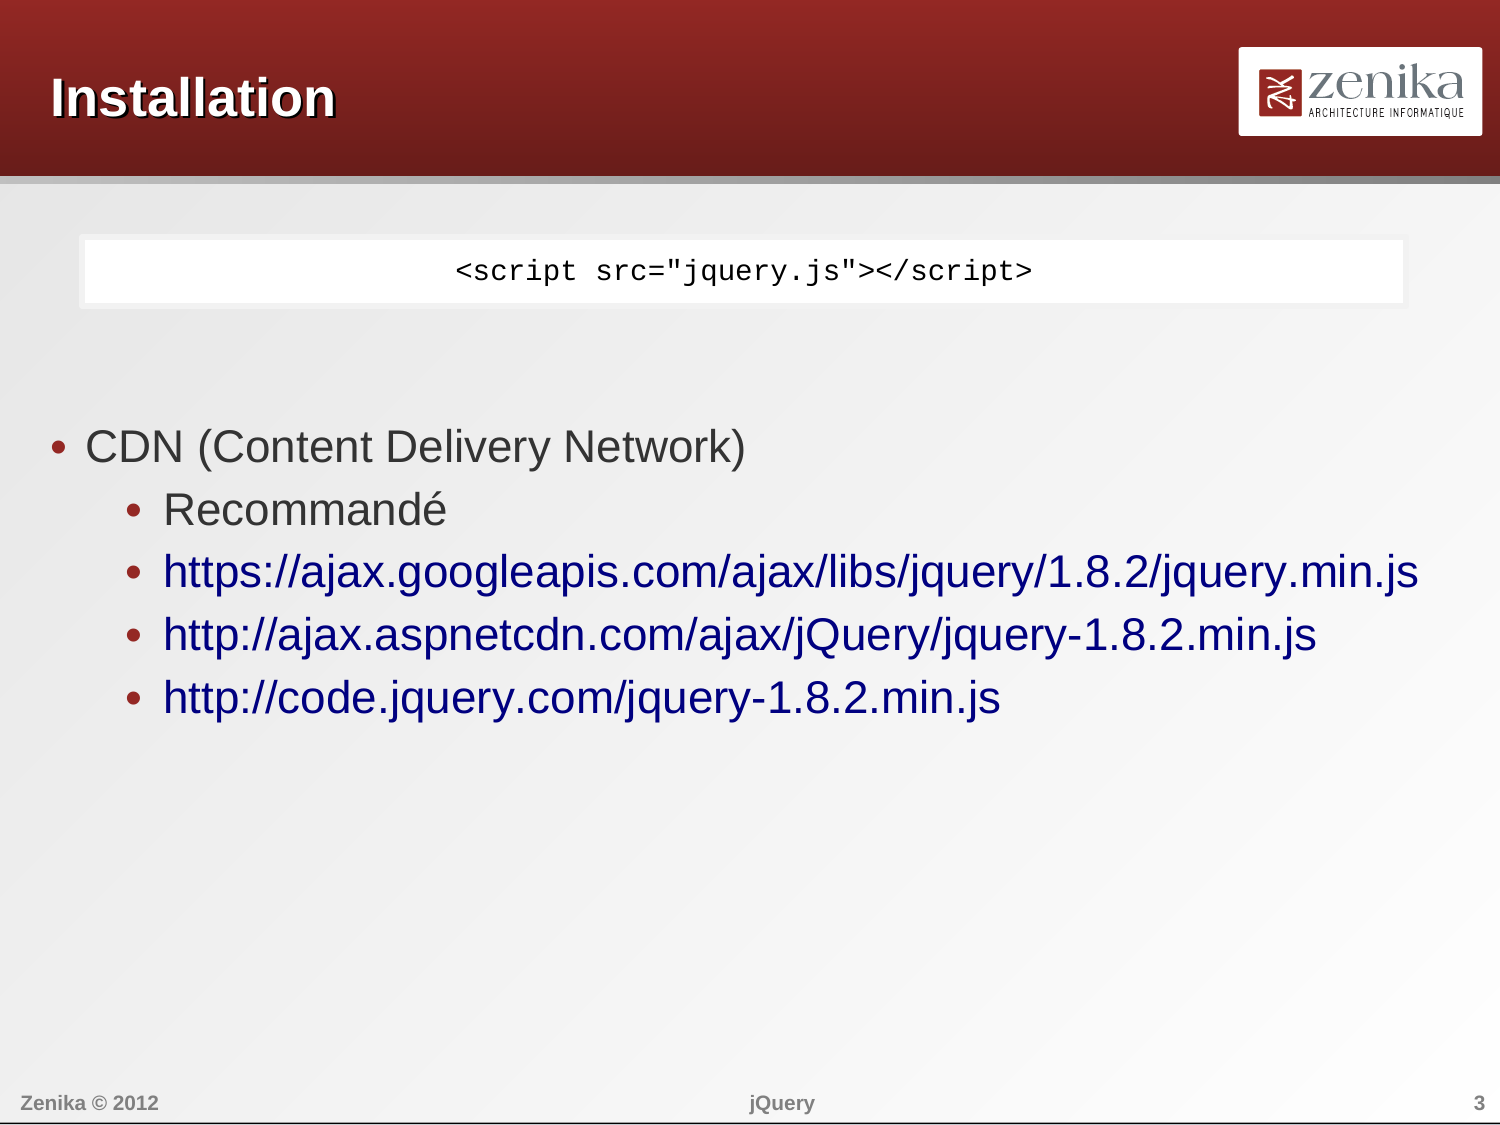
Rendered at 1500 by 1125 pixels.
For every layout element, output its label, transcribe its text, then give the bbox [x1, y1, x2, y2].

text_box <script src="jquery.js"></script> [81, 237, 1407, 306]
title Installation [50, 3, 1206, 192]
picture [1257, 58, 1464, 125]
list CDN (Content Delivery Network) Recommandé https://ajax.googleapis.com/ajax/libs/jquery/1.8.2/jquery.min.js http://ajax.aspnetcdn.com/ajax/jQuery/jquery-1.8.2.min.js http://code.jquery.com/jquery-1.8.2.min.js [50, 355, 1435, 1045]
